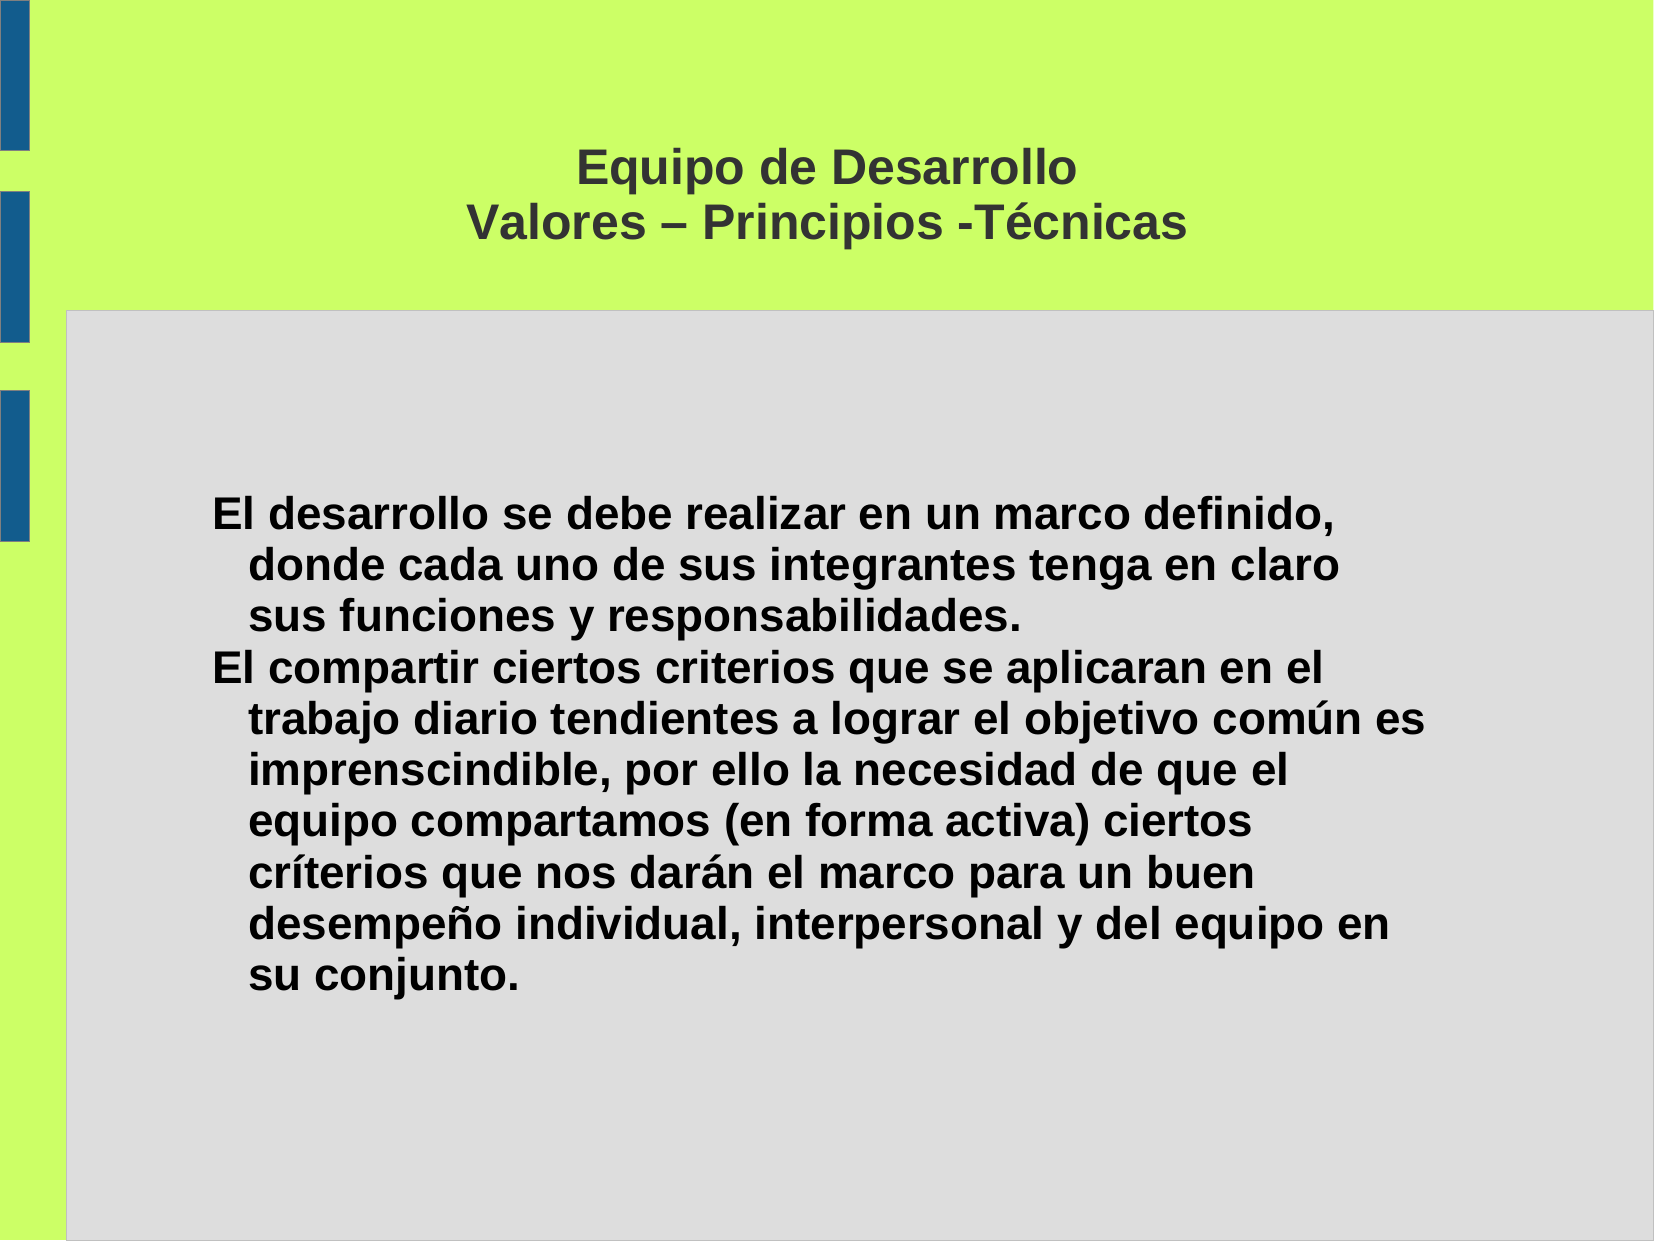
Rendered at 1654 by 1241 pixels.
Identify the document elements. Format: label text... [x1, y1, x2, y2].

title Equipo de Desarrollo Valores – Principios -Técnicas [121, 91, 1534, 299]
subtitle El desarrollo se debe realizar en un marco definido, donde cada uno de sus integrantes tenga en claro sus funciones y responsabilidades. El compartir ciertos criterios que se aplicaran en el trabajo diario tendientes a lograr el objetivo común es imprenscindible, por ello la necesidad de que el equipo compartamos (en forma activa) ciertos críterios que nos darán el marco para un buen desempeño individual, interpersonal y del equipo en su conjunto. [212, 377, 1430, 1111]
